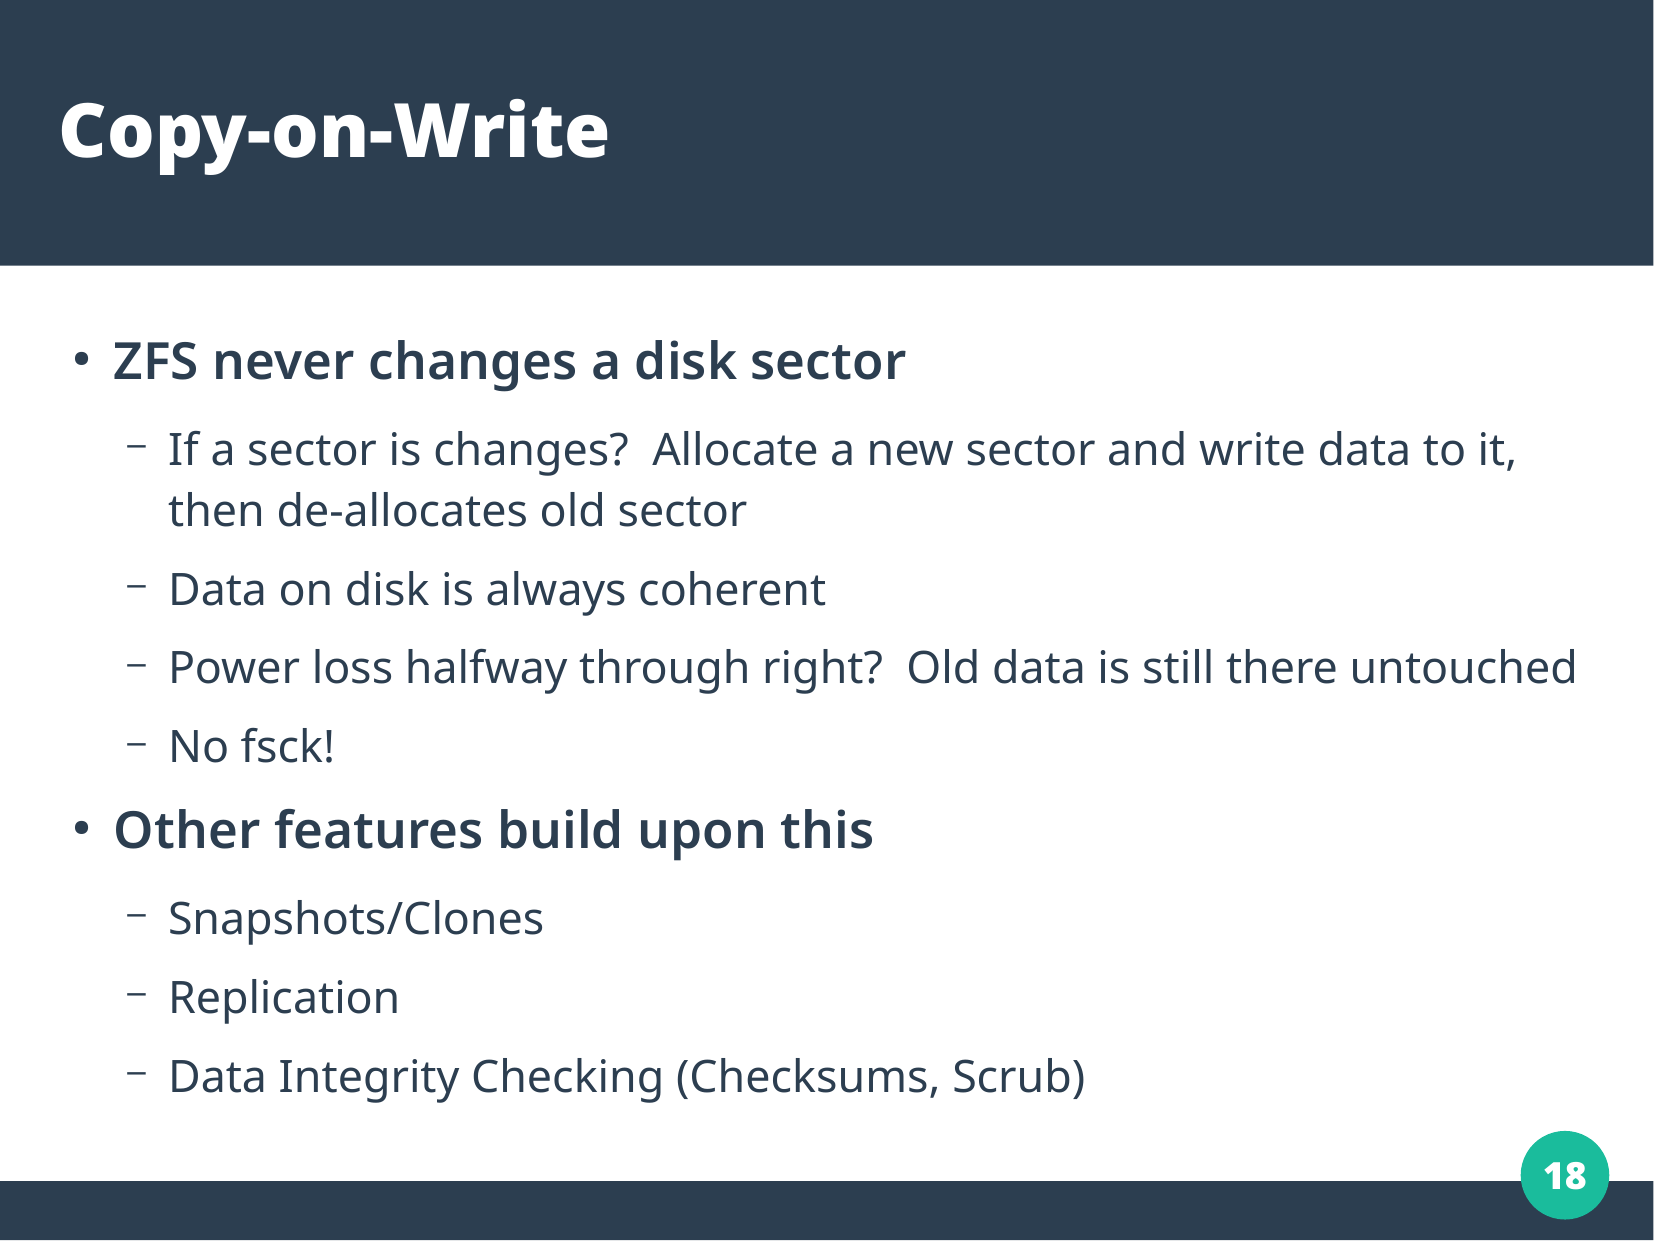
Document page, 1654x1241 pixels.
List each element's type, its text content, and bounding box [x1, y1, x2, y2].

list ZFS never changes a disk sector If a sector is changes? Allocate a new sector and write data to it, then de-allocates old sector Data on disk is always coherent Power loss halfway through right? Old data is still there untouched No fsck! Other features build upon this Snapshots/Clones Replication Data Integrity Checking (Checksums, Scrub) [59, 324, 1595, 1152]
title Copy-on-Write [59, 49, 1595, 207]
